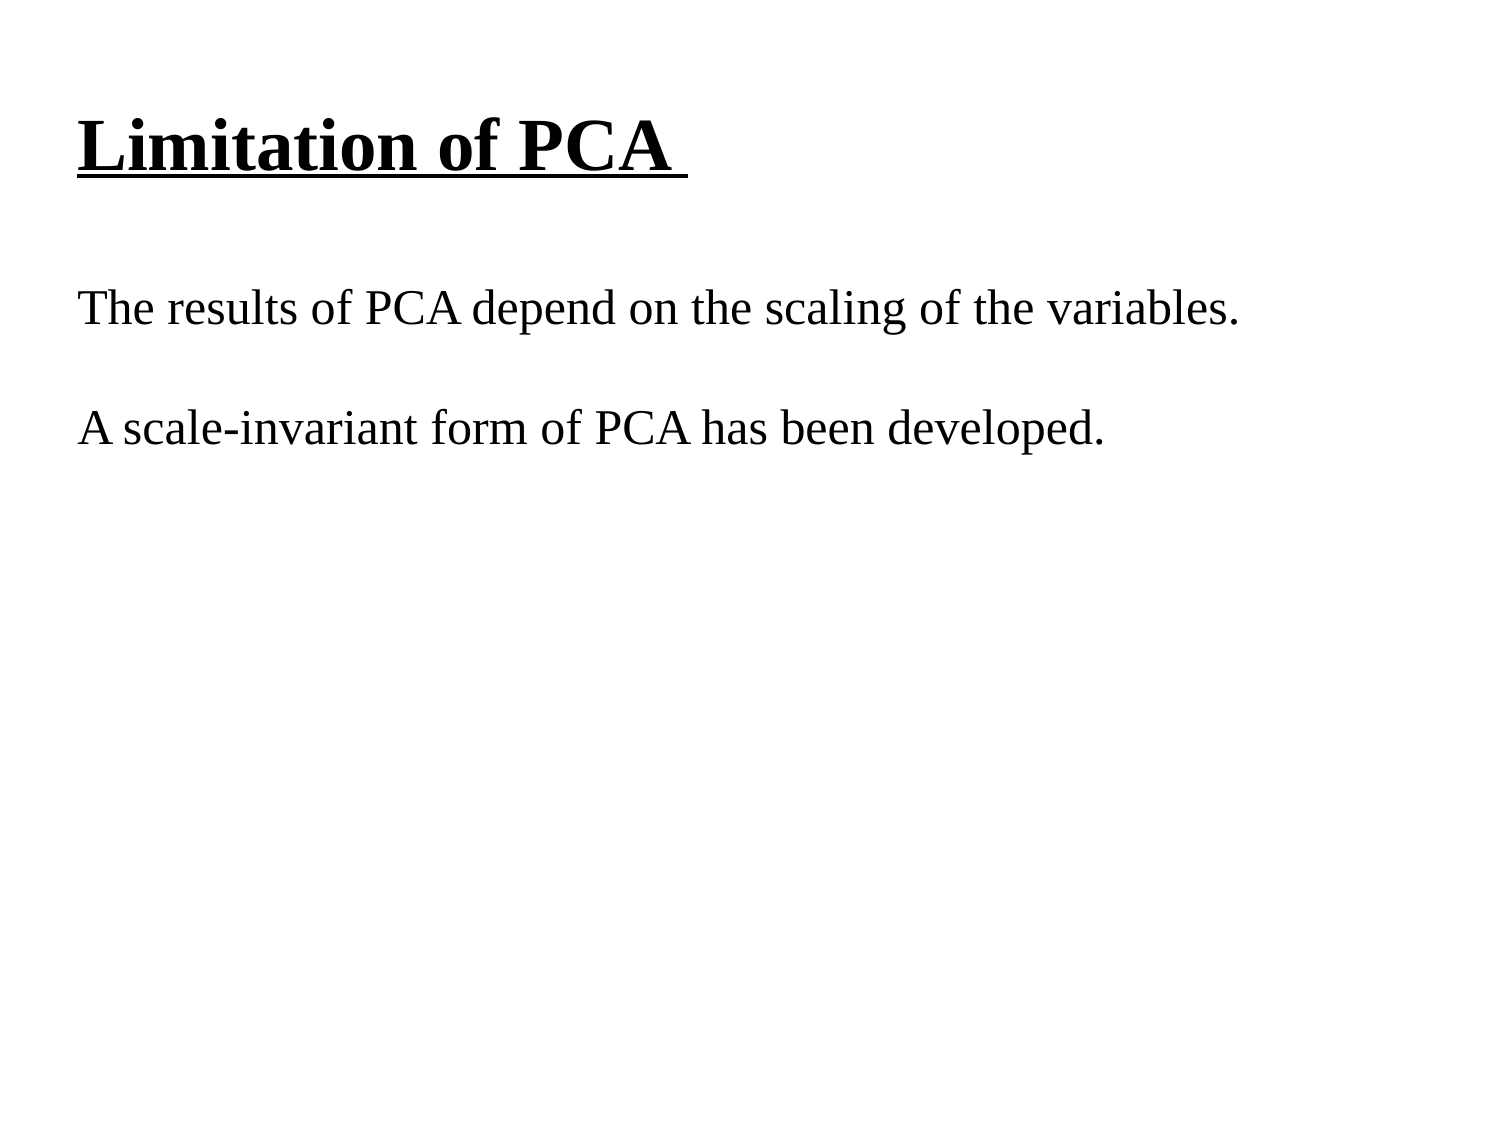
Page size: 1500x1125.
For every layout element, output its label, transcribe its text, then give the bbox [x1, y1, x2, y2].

text_box Limitation of PCA The results of PCA depend on the scaling of the variables. A scale-invariant form of PCA has been developed. [62, 87, 1413, 1043]
